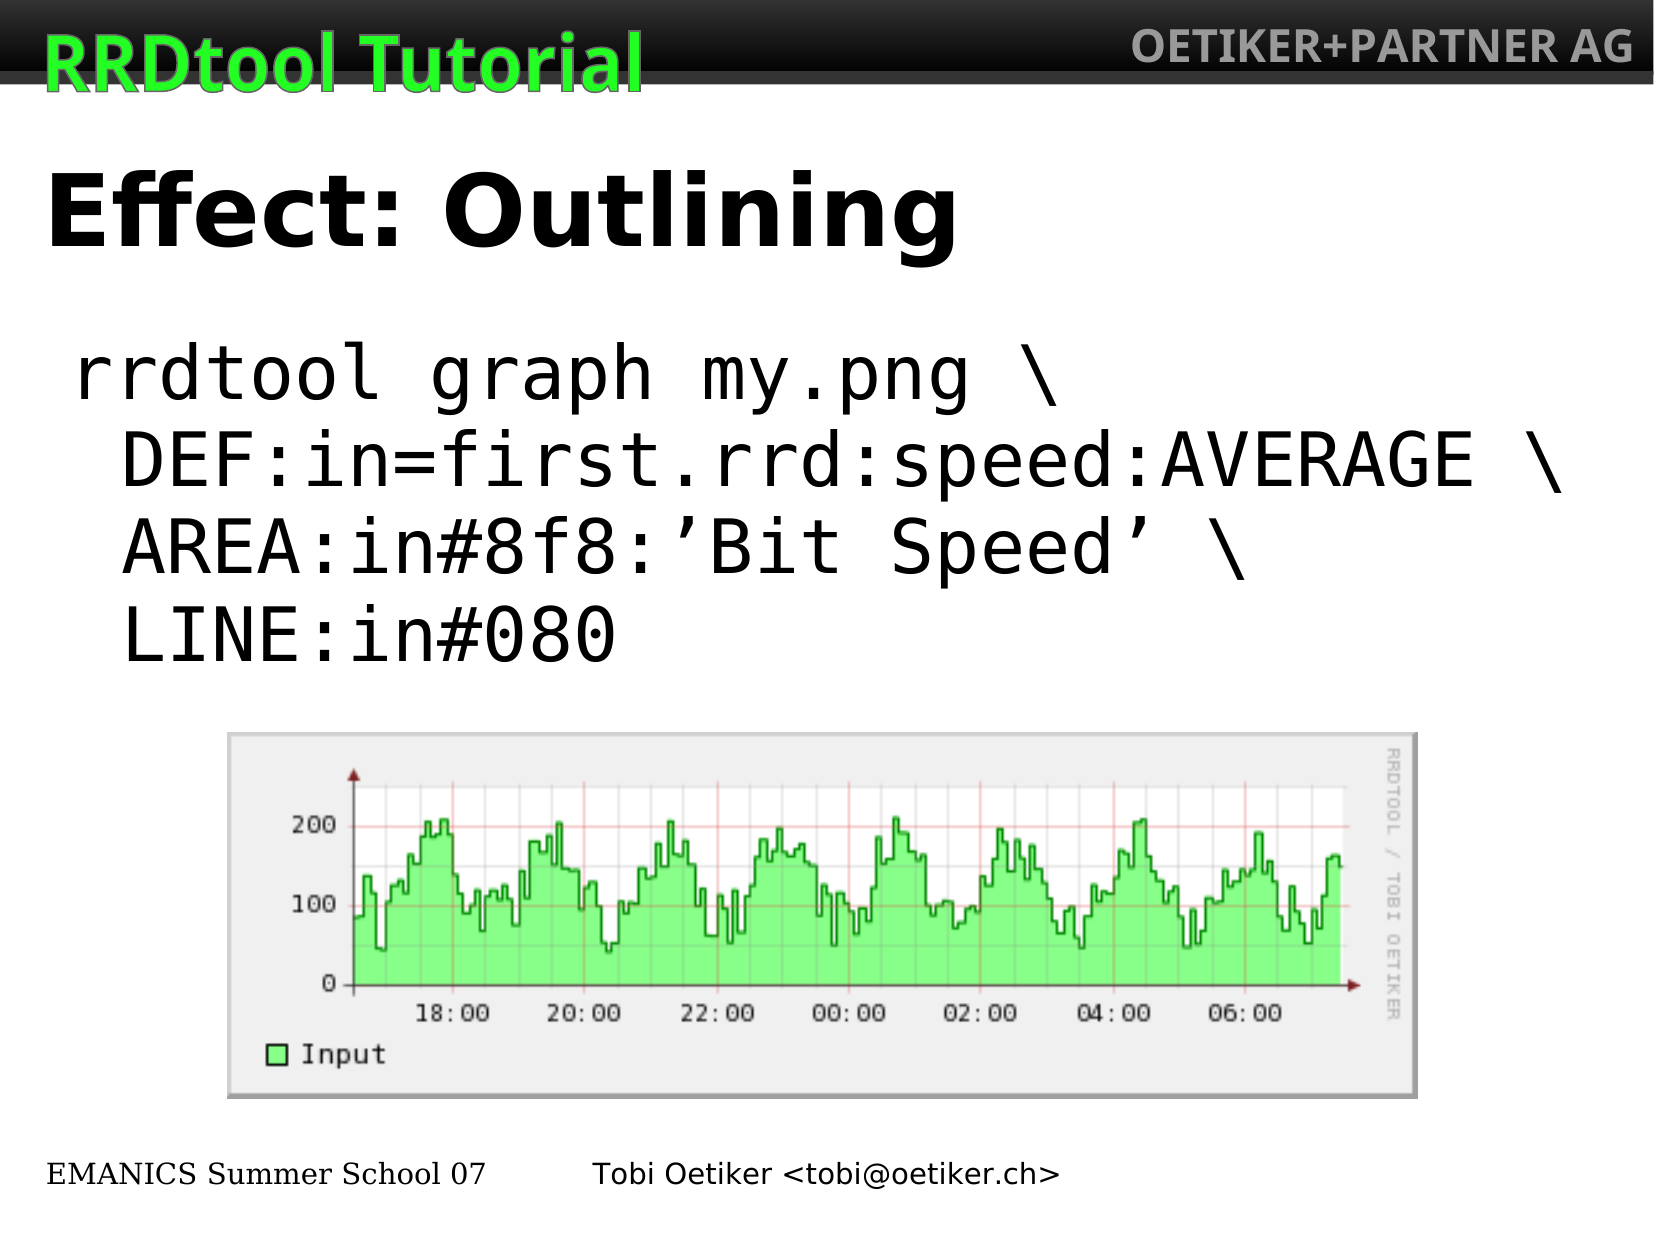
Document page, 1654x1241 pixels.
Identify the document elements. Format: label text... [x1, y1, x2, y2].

title Effect: Outlining [43, 137, 1582, 287]
list rrdtool graph my.png \ DEF:in=first.rrd:speed:AVERAGE \ AREA:in#8f8:’Bit Speed’ \ LINE:in#080 [50, 329, 1571, 1099]
picture [227, 732, 1418, 1099]
